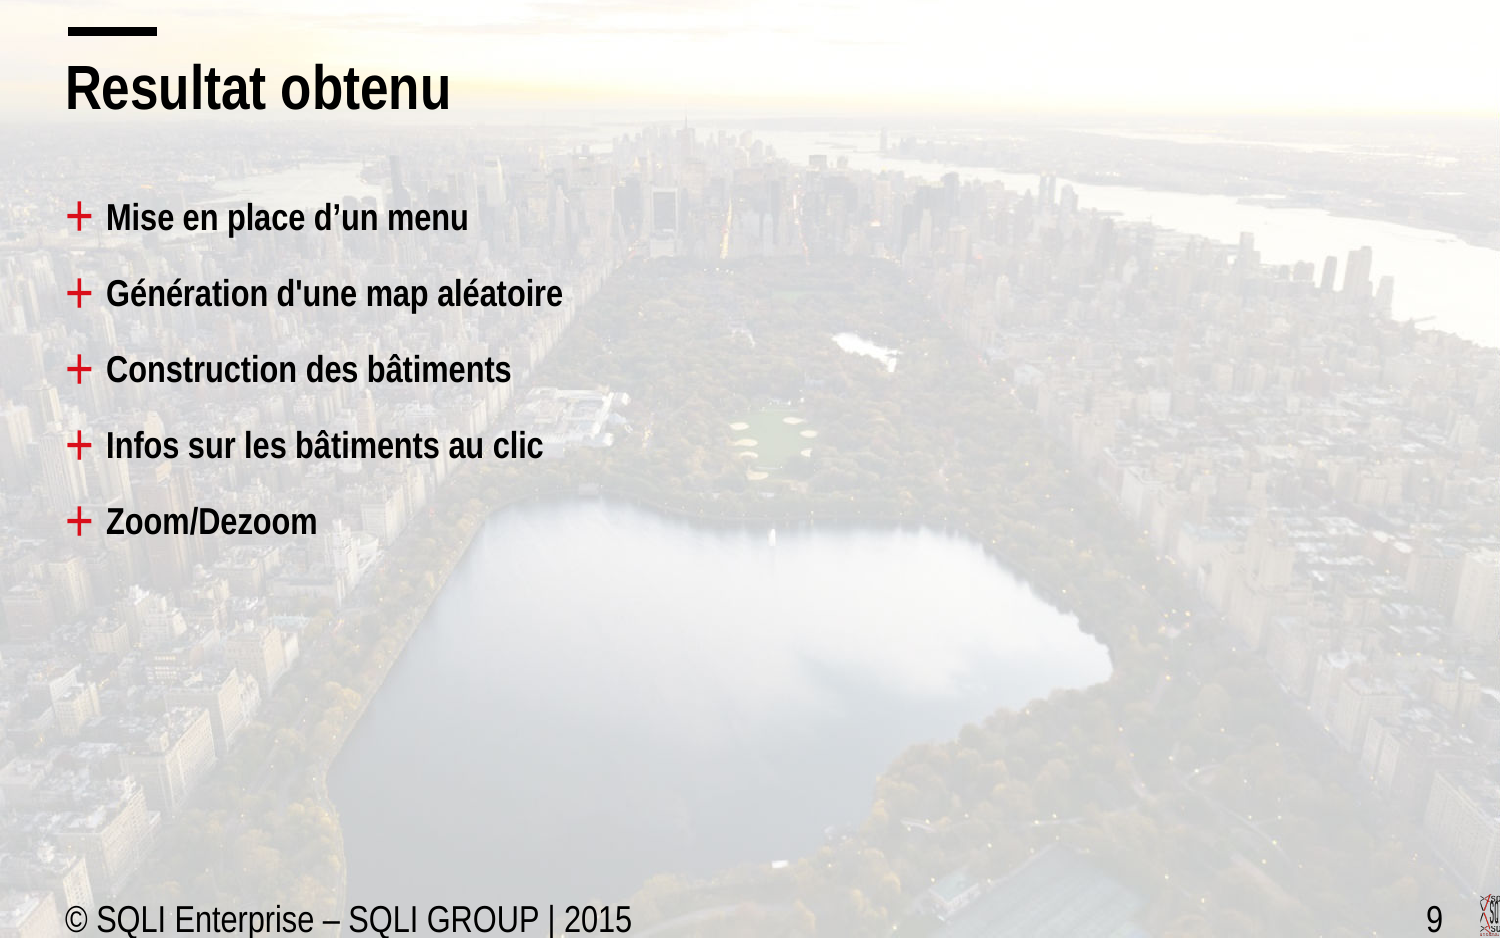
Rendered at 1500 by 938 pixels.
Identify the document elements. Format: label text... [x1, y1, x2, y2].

list Mise en place d’un menu Génération d'une map aléatoire Construction des bâtiments Infos sur les bâtiments au clic Zoom/Dezoom [50, 185, 1459, 623]
slide_number <numéro> [1411, 887, 1484, 935]
title Resultat obtenu [50, 39, 1450, 131]
picture [0, 0, 1500, 938]
footer © SQLI Enterprise – SQLI GROUP | 2015 [50, 887, 842, 935]
